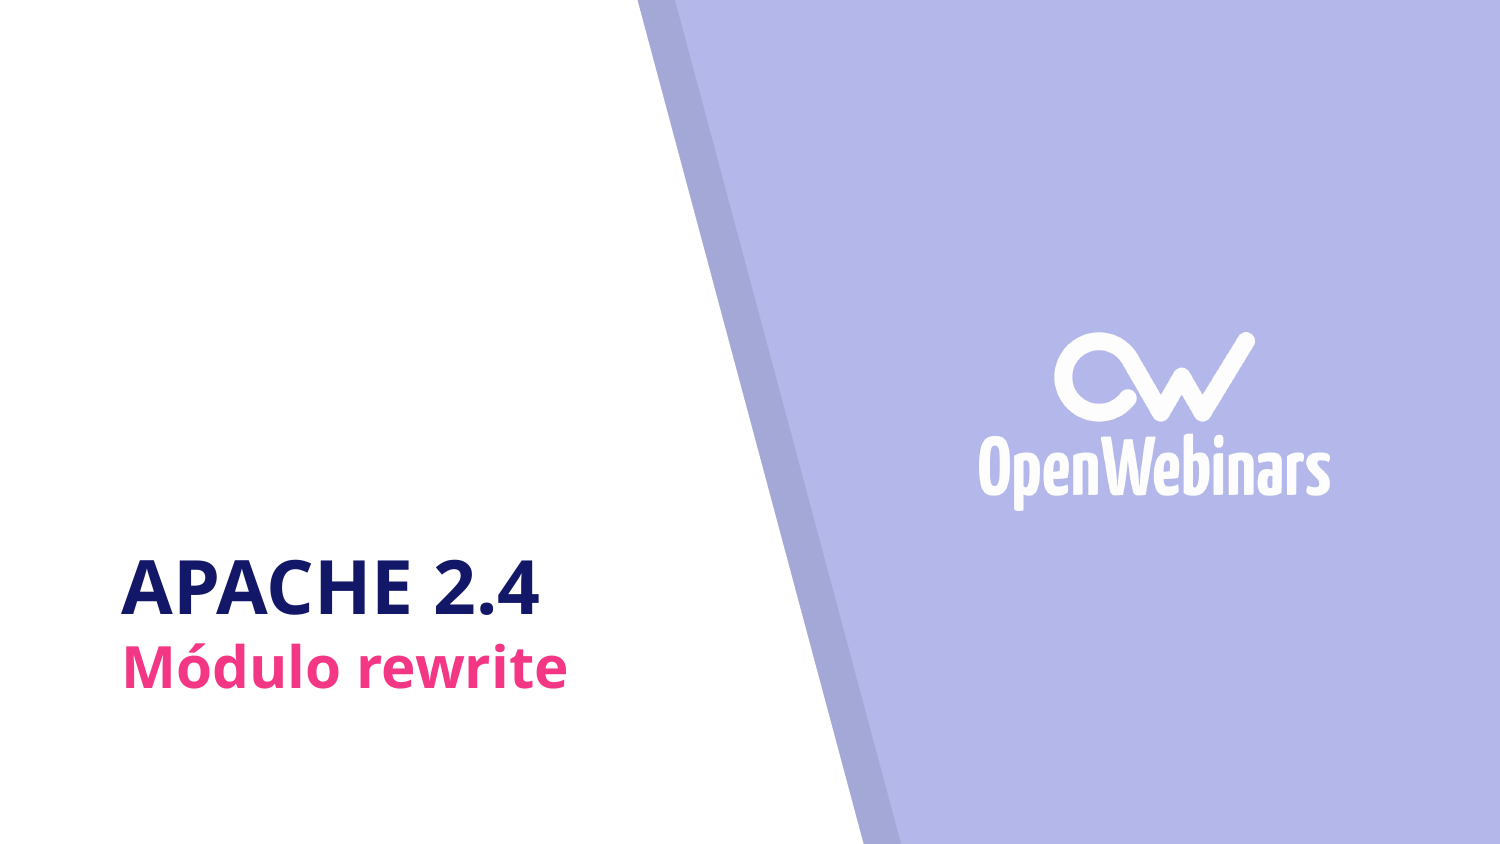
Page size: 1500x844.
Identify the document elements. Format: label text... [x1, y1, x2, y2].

title APACHE 2.4 Módulo rewrite [106, 520, 945, 715]
picture [979, 332, 1330, 512]
